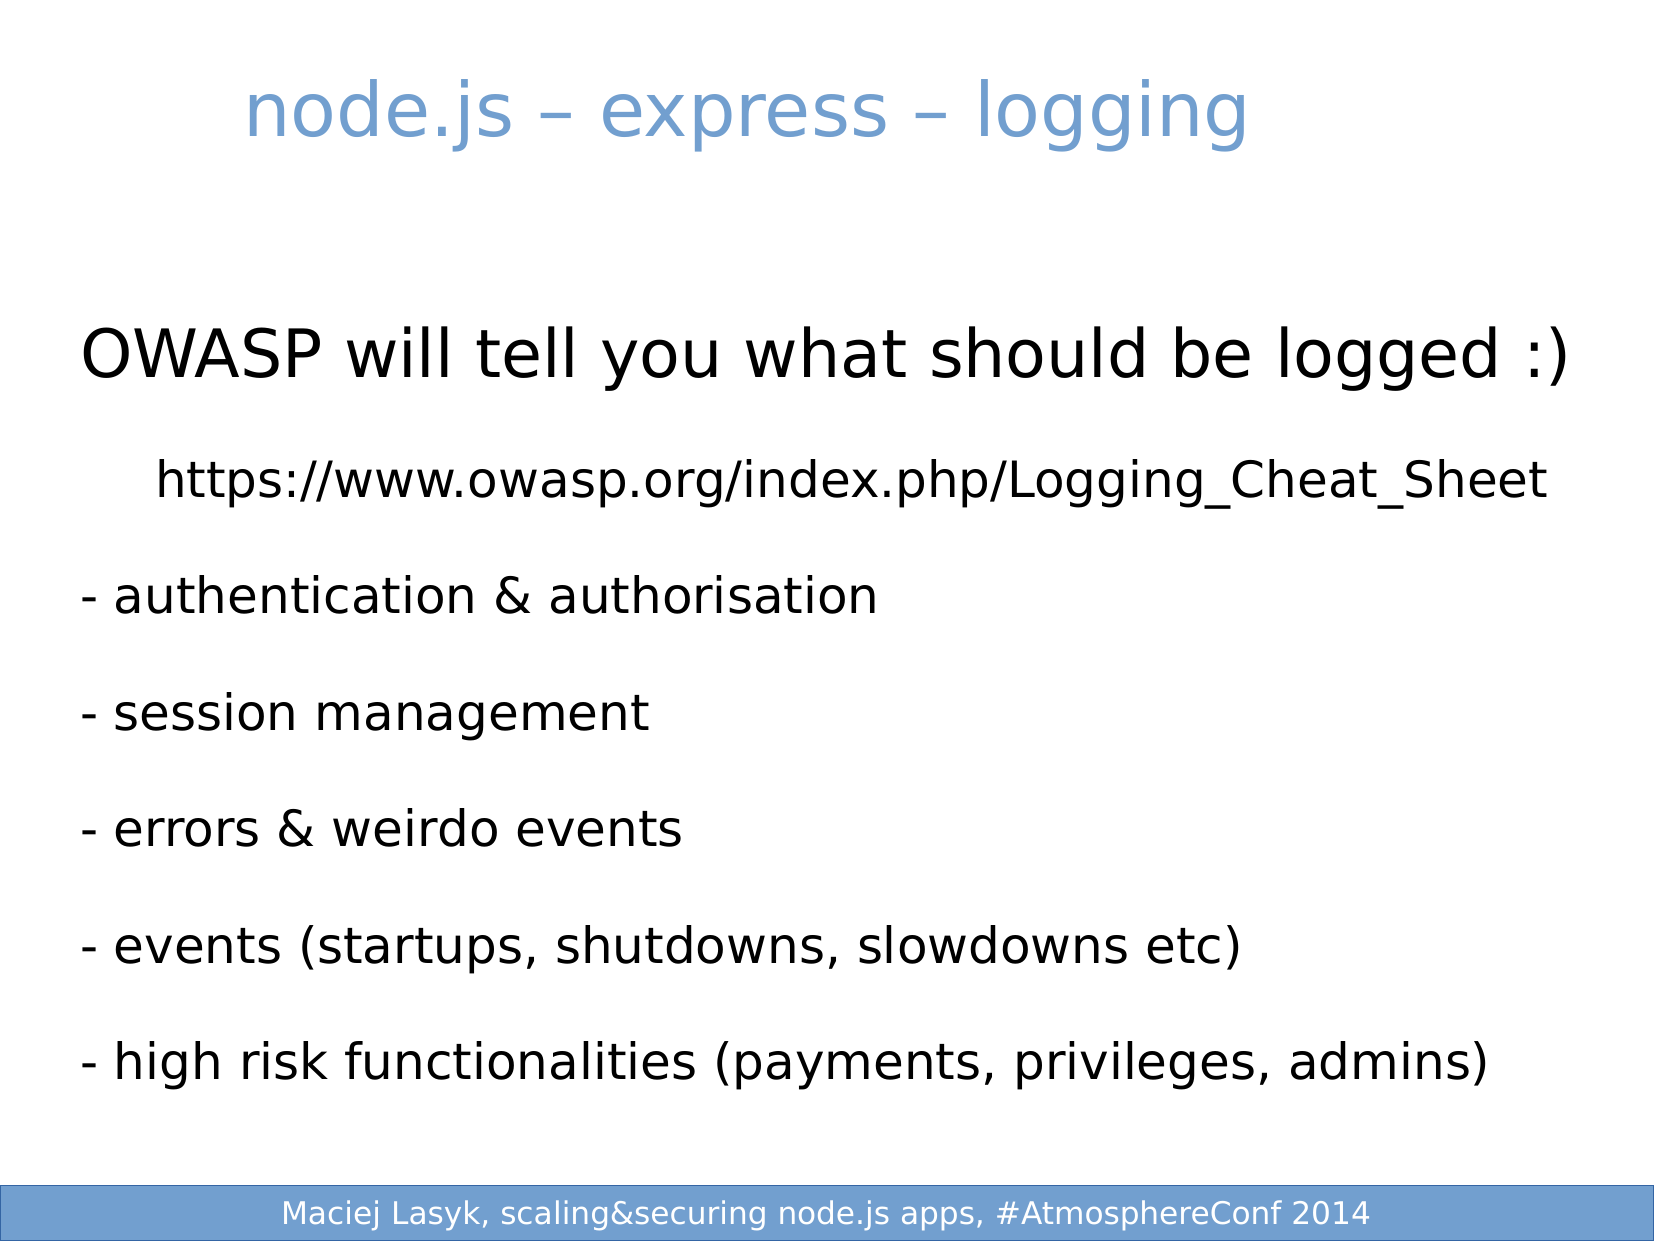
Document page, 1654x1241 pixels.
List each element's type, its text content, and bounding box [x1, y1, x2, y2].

text_box Maciej Lasyk, scaling&securing node.js apps, #AtmosphereConf 2014 [266, 1188, 1388, 1240]
text_box OWASP will tell you what should be logged :) https://www.owasp.org/index.php/Logging_Cheat_Sheet - authentication & authorisation - session management - errors & weirdo events - events (startups, shutdowns, slowdowns etc) - high risk functionalities (payments, privileges, admins) [65, 229, 1589, 1022]
text_box [0, 1185, 1654, 1241]
text_box node.js – express – logging [228, 60, 1267, 163]
